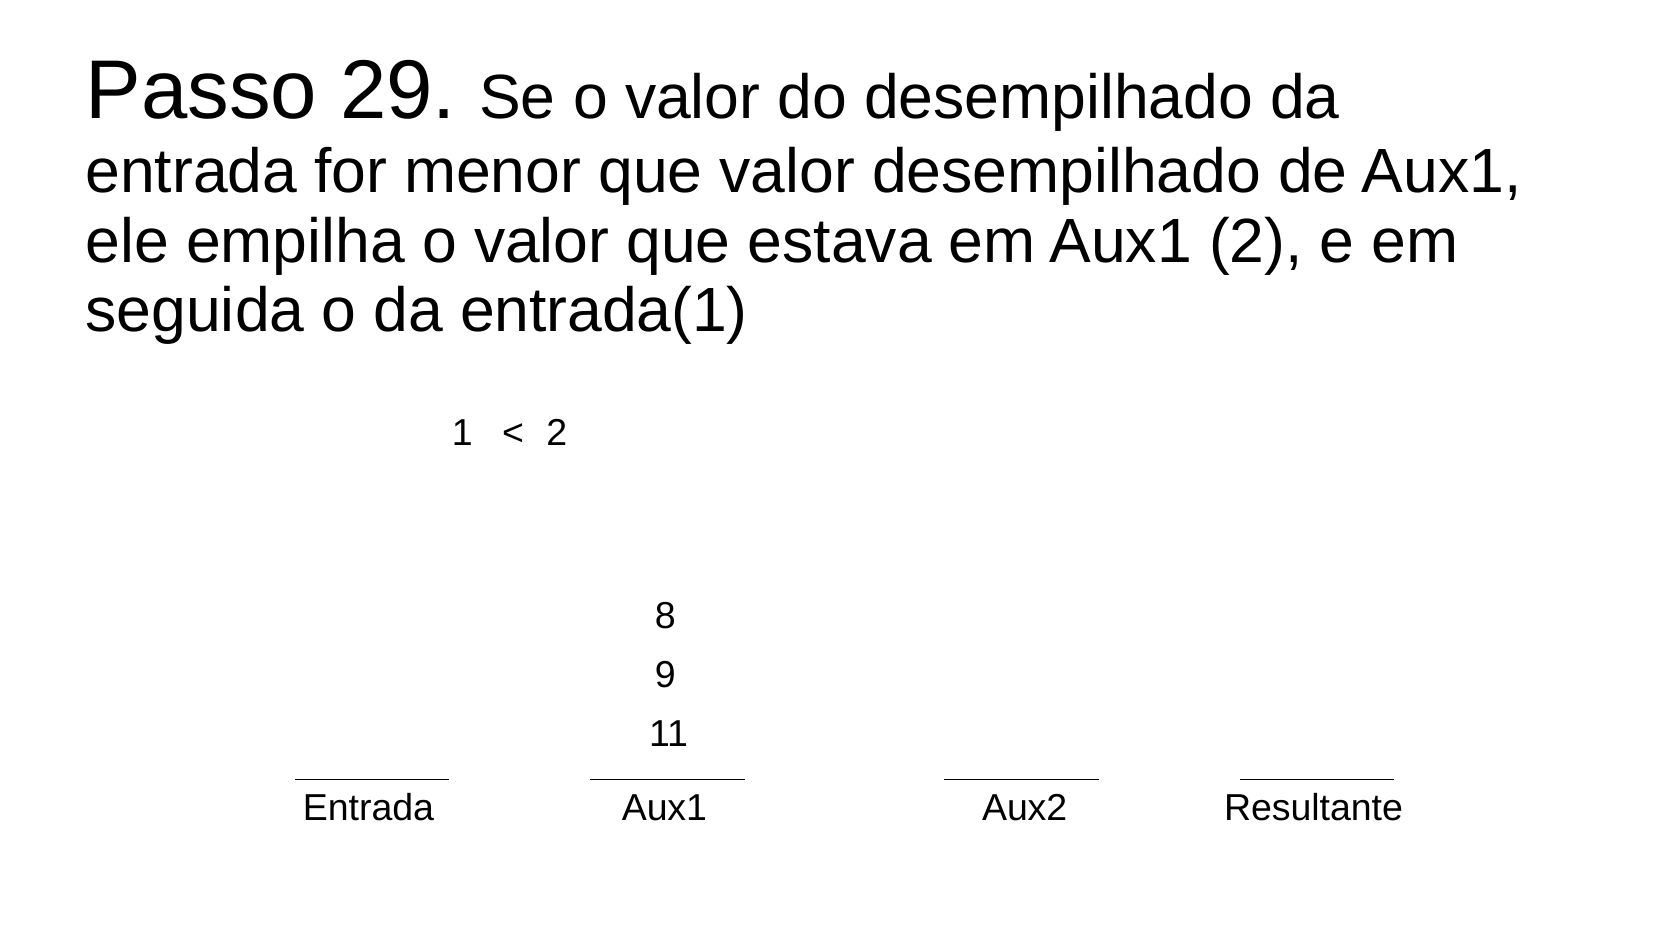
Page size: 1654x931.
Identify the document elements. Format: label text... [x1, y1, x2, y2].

text_box 2 [540, 403, 600, 461]
text_box 9 [640, 645, 709, 703]
text_box Resultante [1209, 779, 1418, 837]
text_box Passo 29. Se o valor do desempilhado da entrada for menor que valor desempilhado de Aux1, ele empilha o valor que estava em Aux1 (2), e em seguida o da entrada(1) [70, 35, 1583, 353]
text_box 1 [437, 403, 487, 461]
text_box Entrada [288, 779, 449, 837]
text_box < [487, 403, 540, 461]
text_box 8 [640, 586, 709, 644]
text_box 11 [634, 705, 703, 762]
text_box Aux2 [967, 780, 1083, 837]
text_box Aux1 [607, 780, 723, 837]
